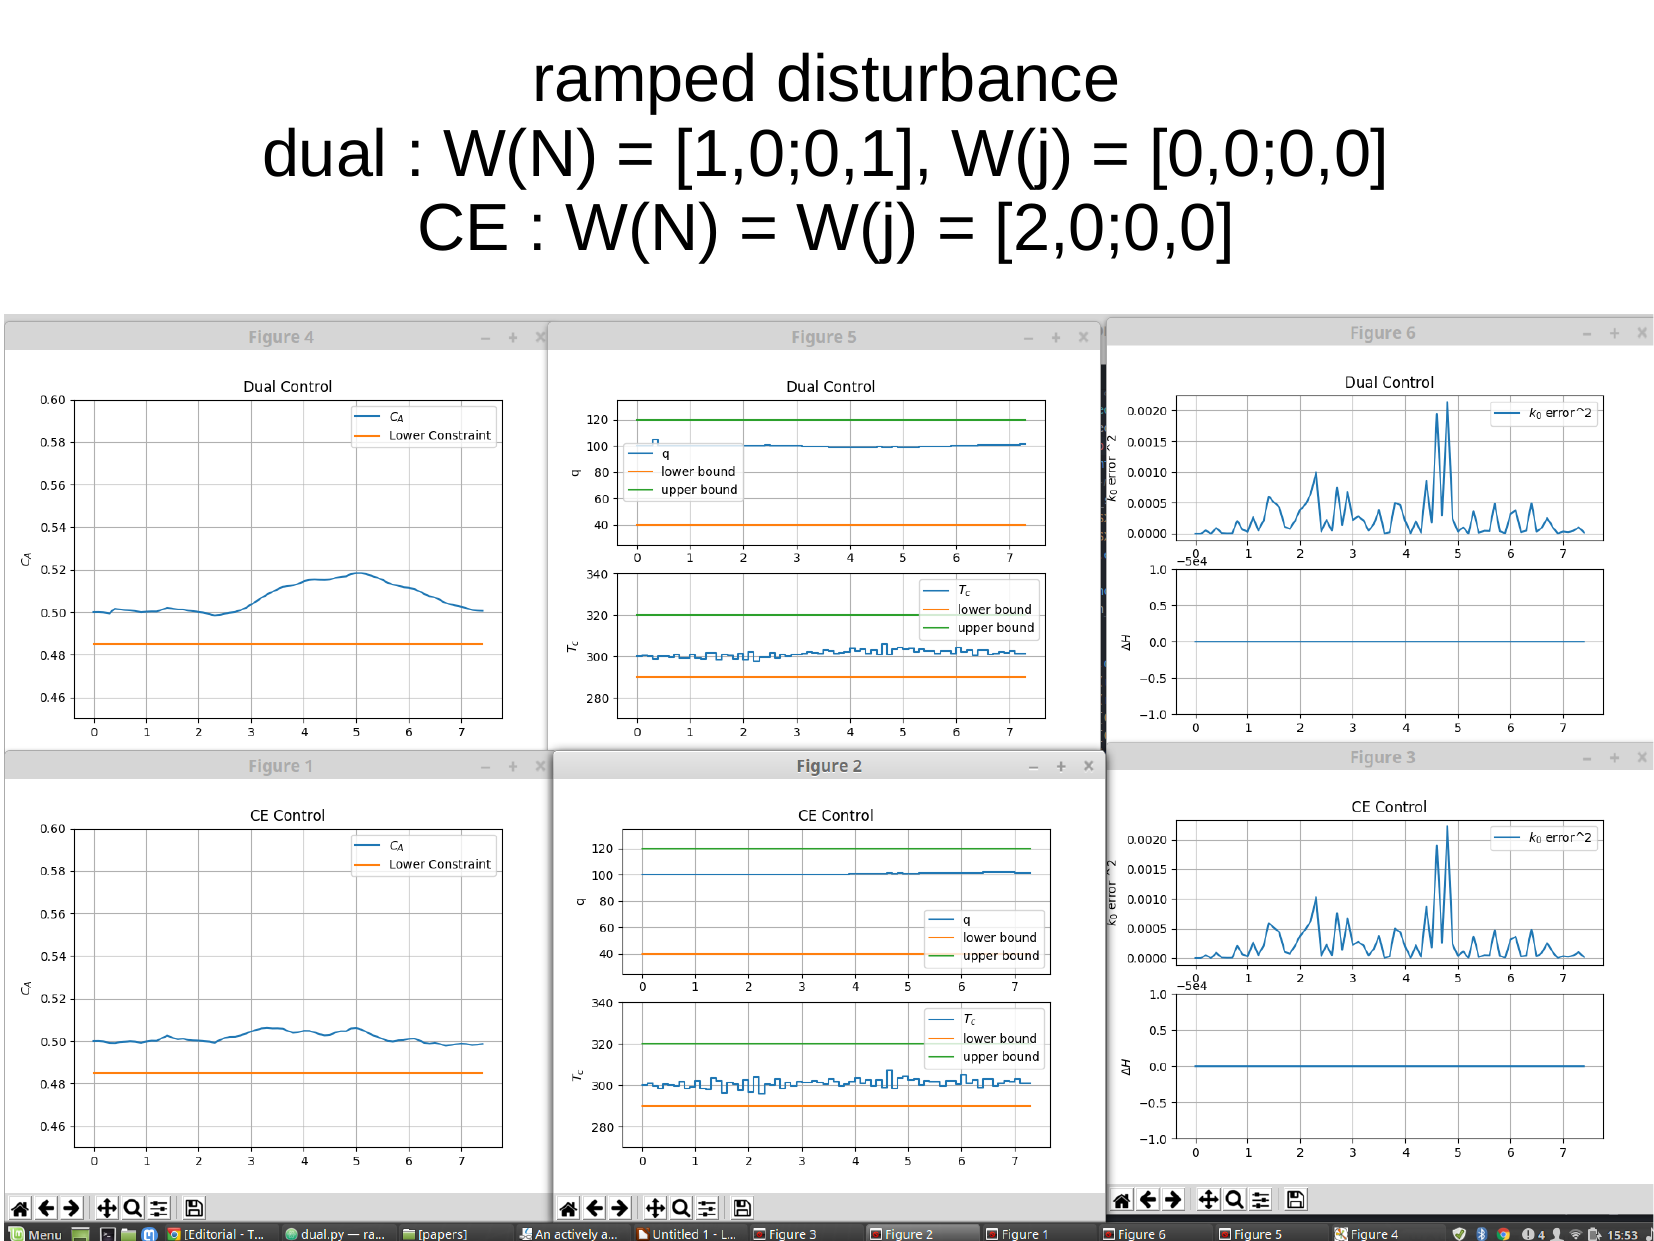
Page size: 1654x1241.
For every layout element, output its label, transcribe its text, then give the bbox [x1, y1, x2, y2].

picture [4, 314, 1654, 1241]
title ramped disturbance dual : W(N) = [1,0;0,1], W(j) = [0,0;0,0] CE : W(N) = W(j) = [2,0;0,0] [82, 40, 1571, 266]
